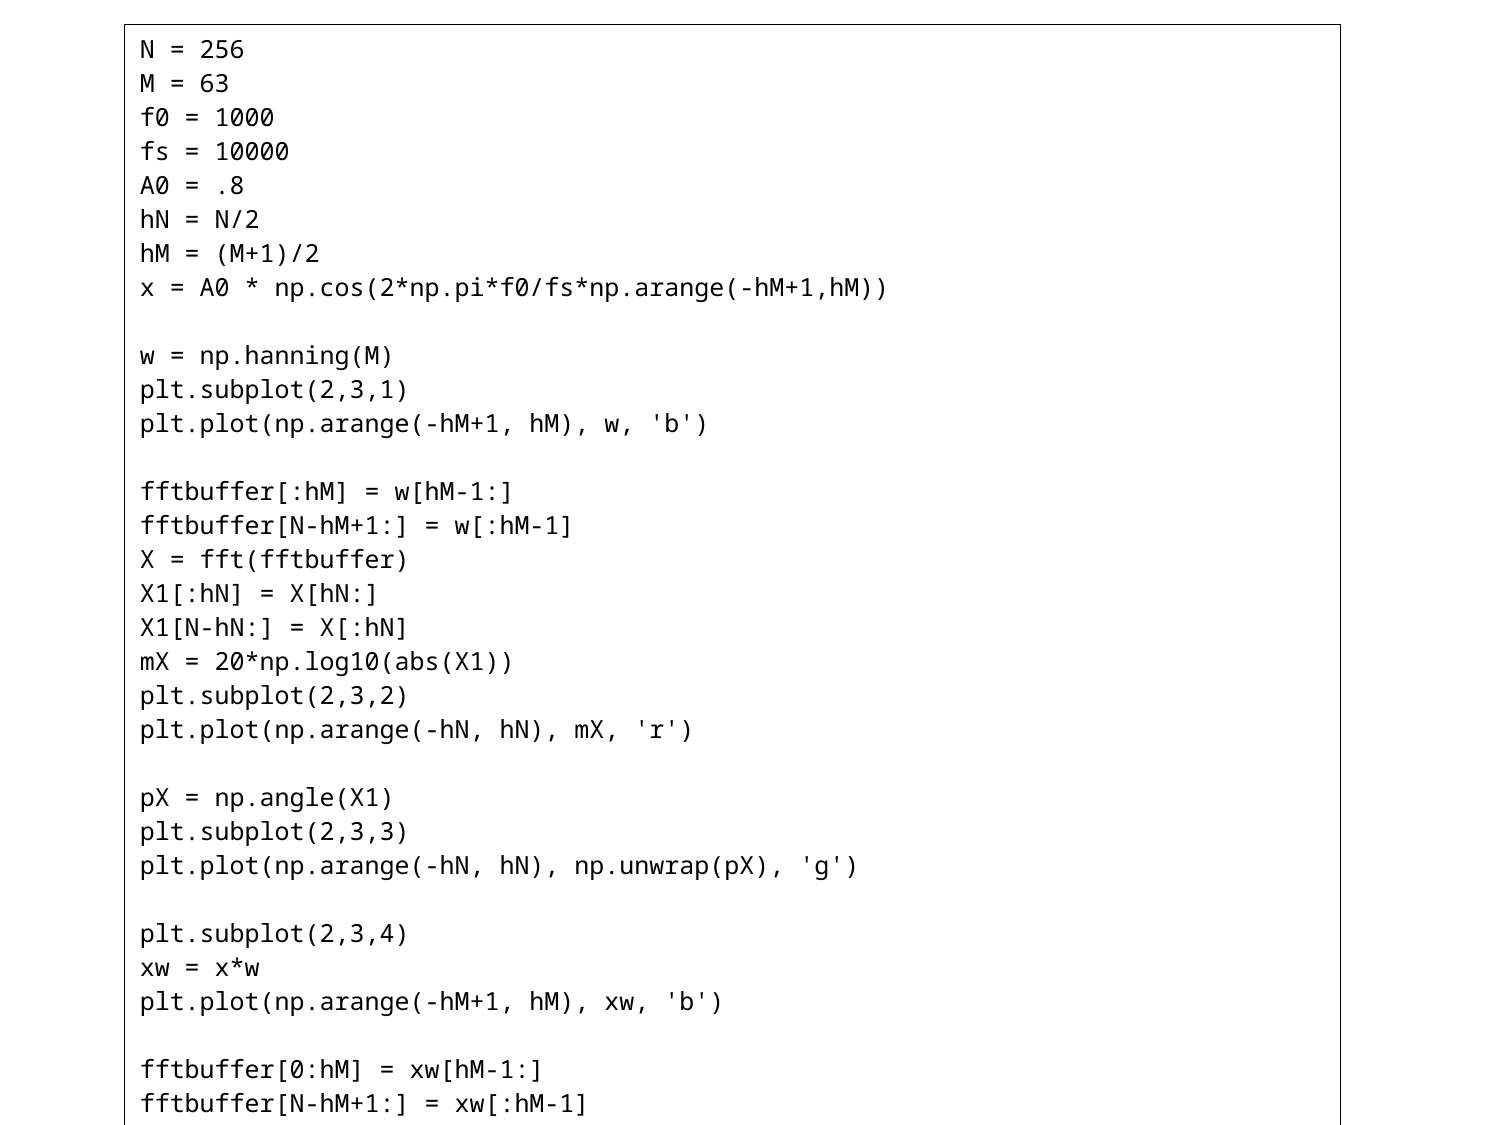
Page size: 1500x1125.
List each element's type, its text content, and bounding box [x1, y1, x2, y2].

text_box N = 256 M = 63 f0 = 1000 fs = 10000 A0 = .8 hN = N/2 hM = (M+1)/2 x = A0 * np.cos(2*np.pi*f0/fs*np.arange(-hM+1,hM)) w = np.hanning(M) plt.subplot(2,3,1) plt.plot(np.arange(-hM+1, hM), w, 'b') fftbuffer[:hM] = w[hM-1:] fftbuffer[N-hM+1:] = w[:hM-1] X = fft(fftbuffer) X1[:hN] = X[hN:] X1[N-hN:] = X[:hN] mX = 20*np.log10(abs(X1)) plt.subplot(2,3,2) plt.plot(np.arange(-hN, hN), mX, 'r') pX = np.angle(X1) plt.subplot(2,3,3) plt.plot(np.arange(-hN, hN), np.unwrap(pX), 'g') plt.subplot(2,3,4) xw = x*w plt.plot(np.arange(-hM+1, hM), xw, 'b') fftbuffer[0:hM] = xw[hM-1:] fftbuffer[N-hM+1:] = xw[:hM-1] X = fft(fftbuffer) X2[:hN] = X[hN:] X2[N-hN:] = X[:hN] mX2 = 20*np.log10(abs(X2)) plt.subplot(2,3,5) plt.plot(np.arange(-hN, hN), mX2, 'r') pX = np.angle(X2) plt.subplot(2,3,6) plt.plot(np.arange(-hN, hN), np.unwrap(pX), 'g') [124, 24, 1341, 1091]
